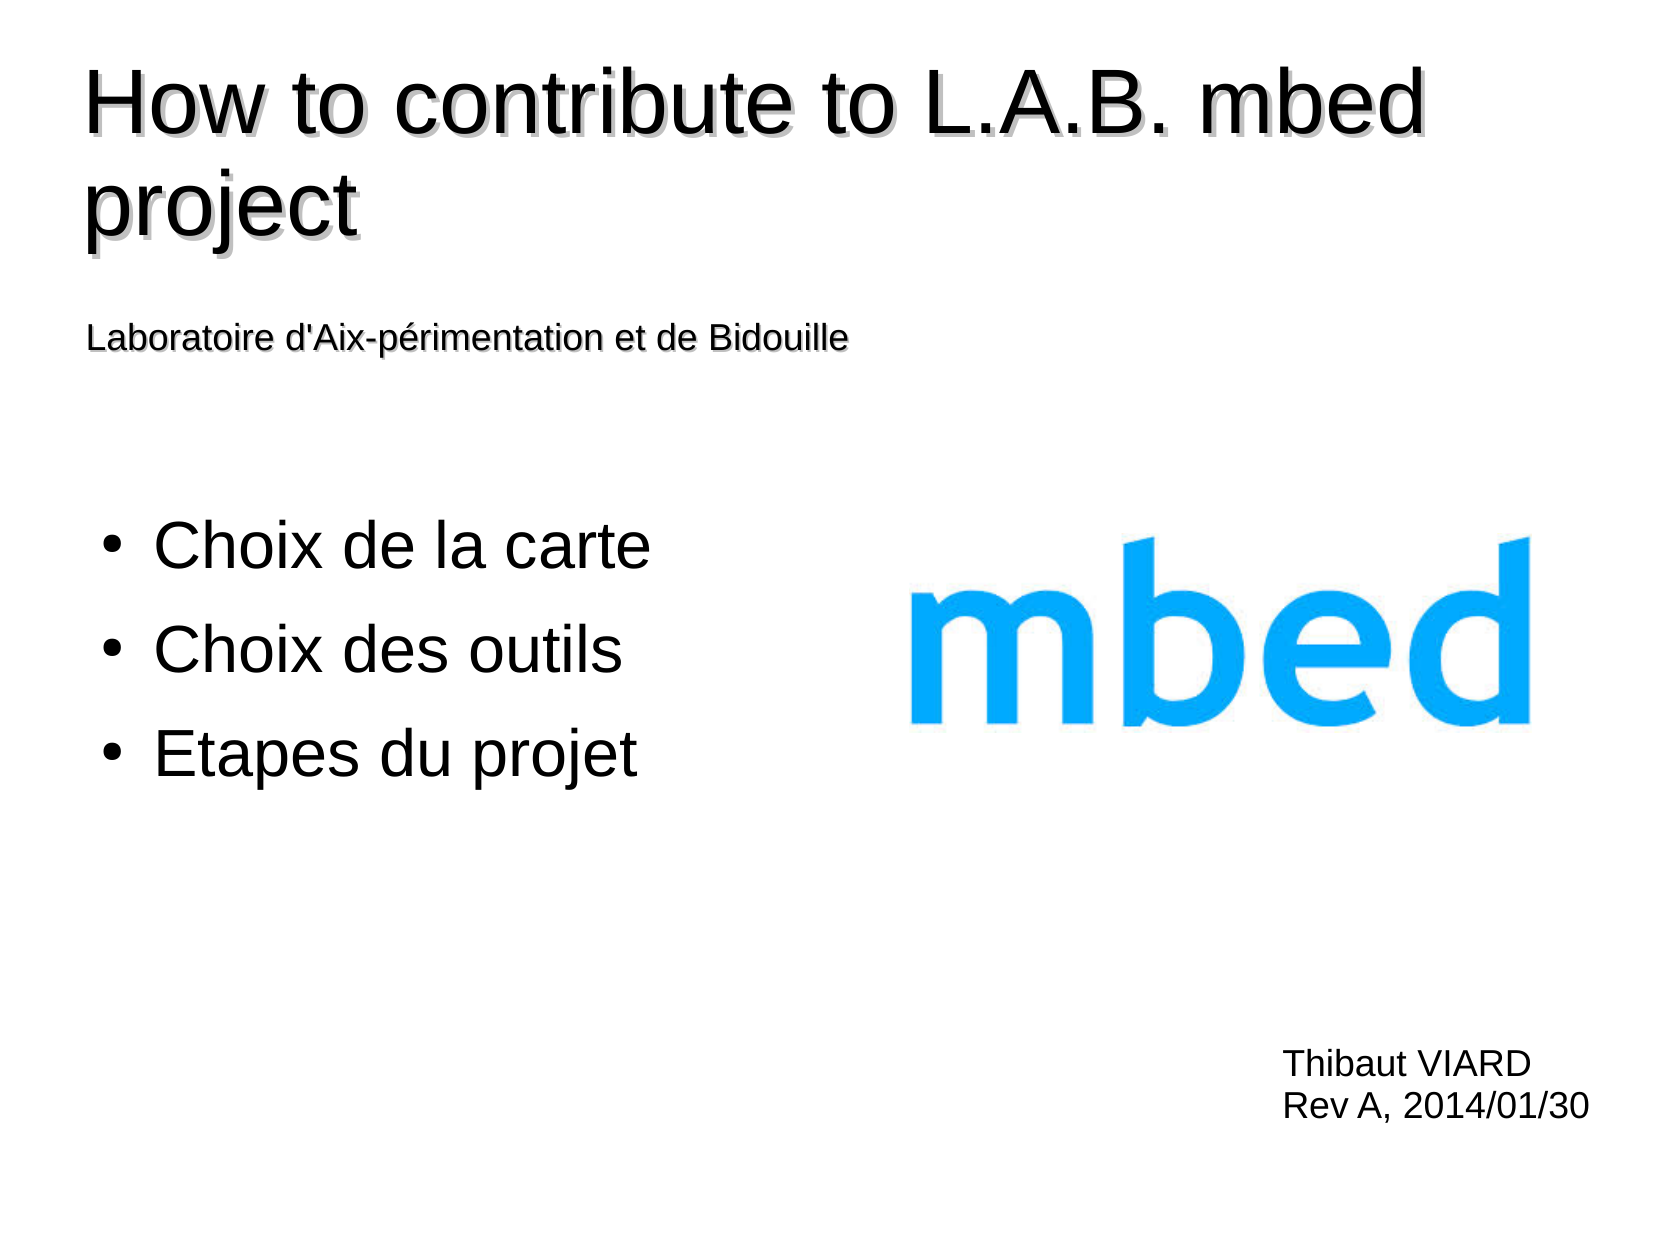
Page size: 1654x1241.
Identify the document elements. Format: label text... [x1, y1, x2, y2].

text_box Thibaut VIARD Rev A, 2014/01/30 [1267, 1034, 1606, 1134]
title How to contribute to L.A.B. mbed project [82, 49, 1571, 257]
text_box Laboratoire d'Aix-périmentation et de Bidouille [70, 309, 865, 367]
picture [909, 533, 1532, 733]
list Choix de la carte Choix des outils Etapes du projet [82, 507, 809, 1010]
